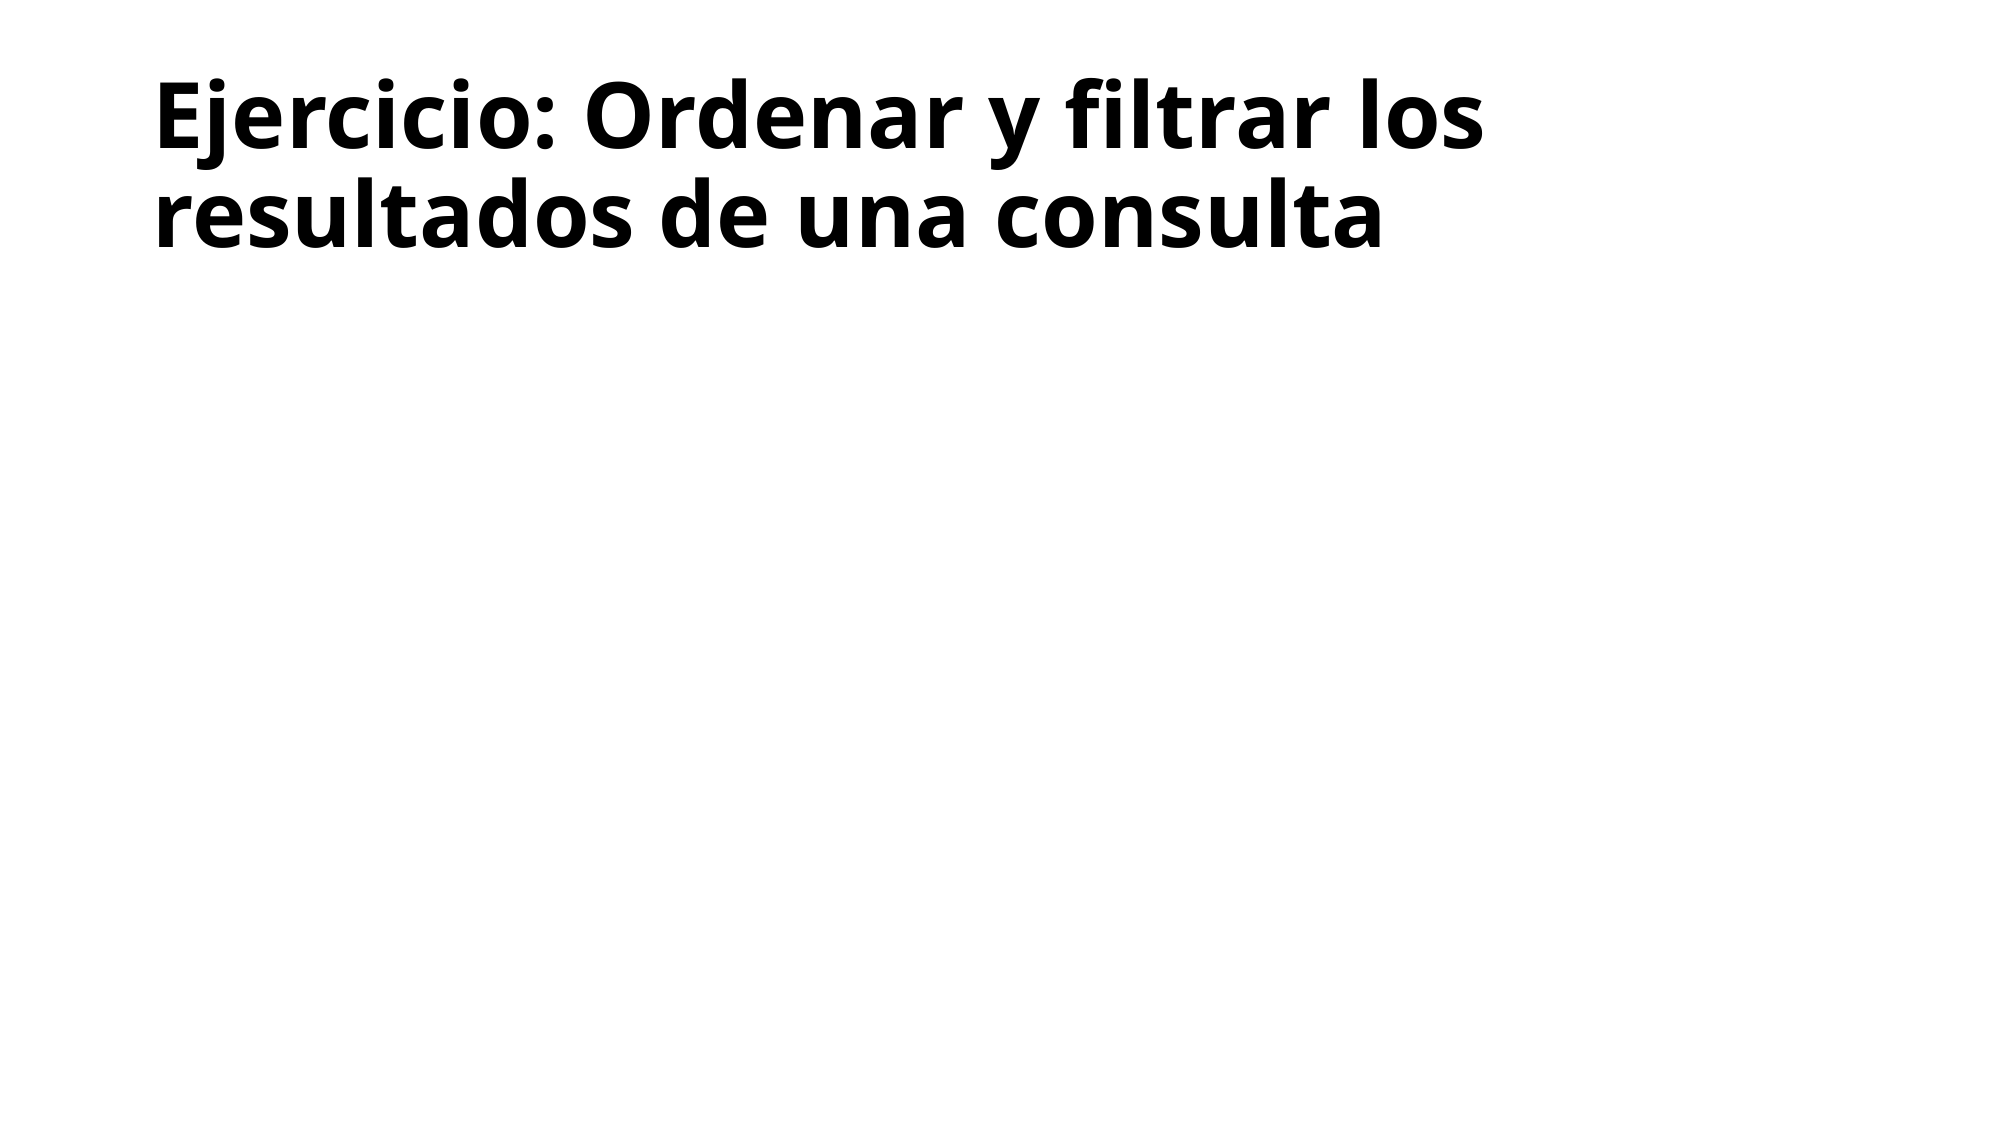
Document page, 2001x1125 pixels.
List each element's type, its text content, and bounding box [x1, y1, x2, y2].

title Ejercicio: Ordenar y filtrar los resultados de una consulta [137, 59, 1863, 278]
